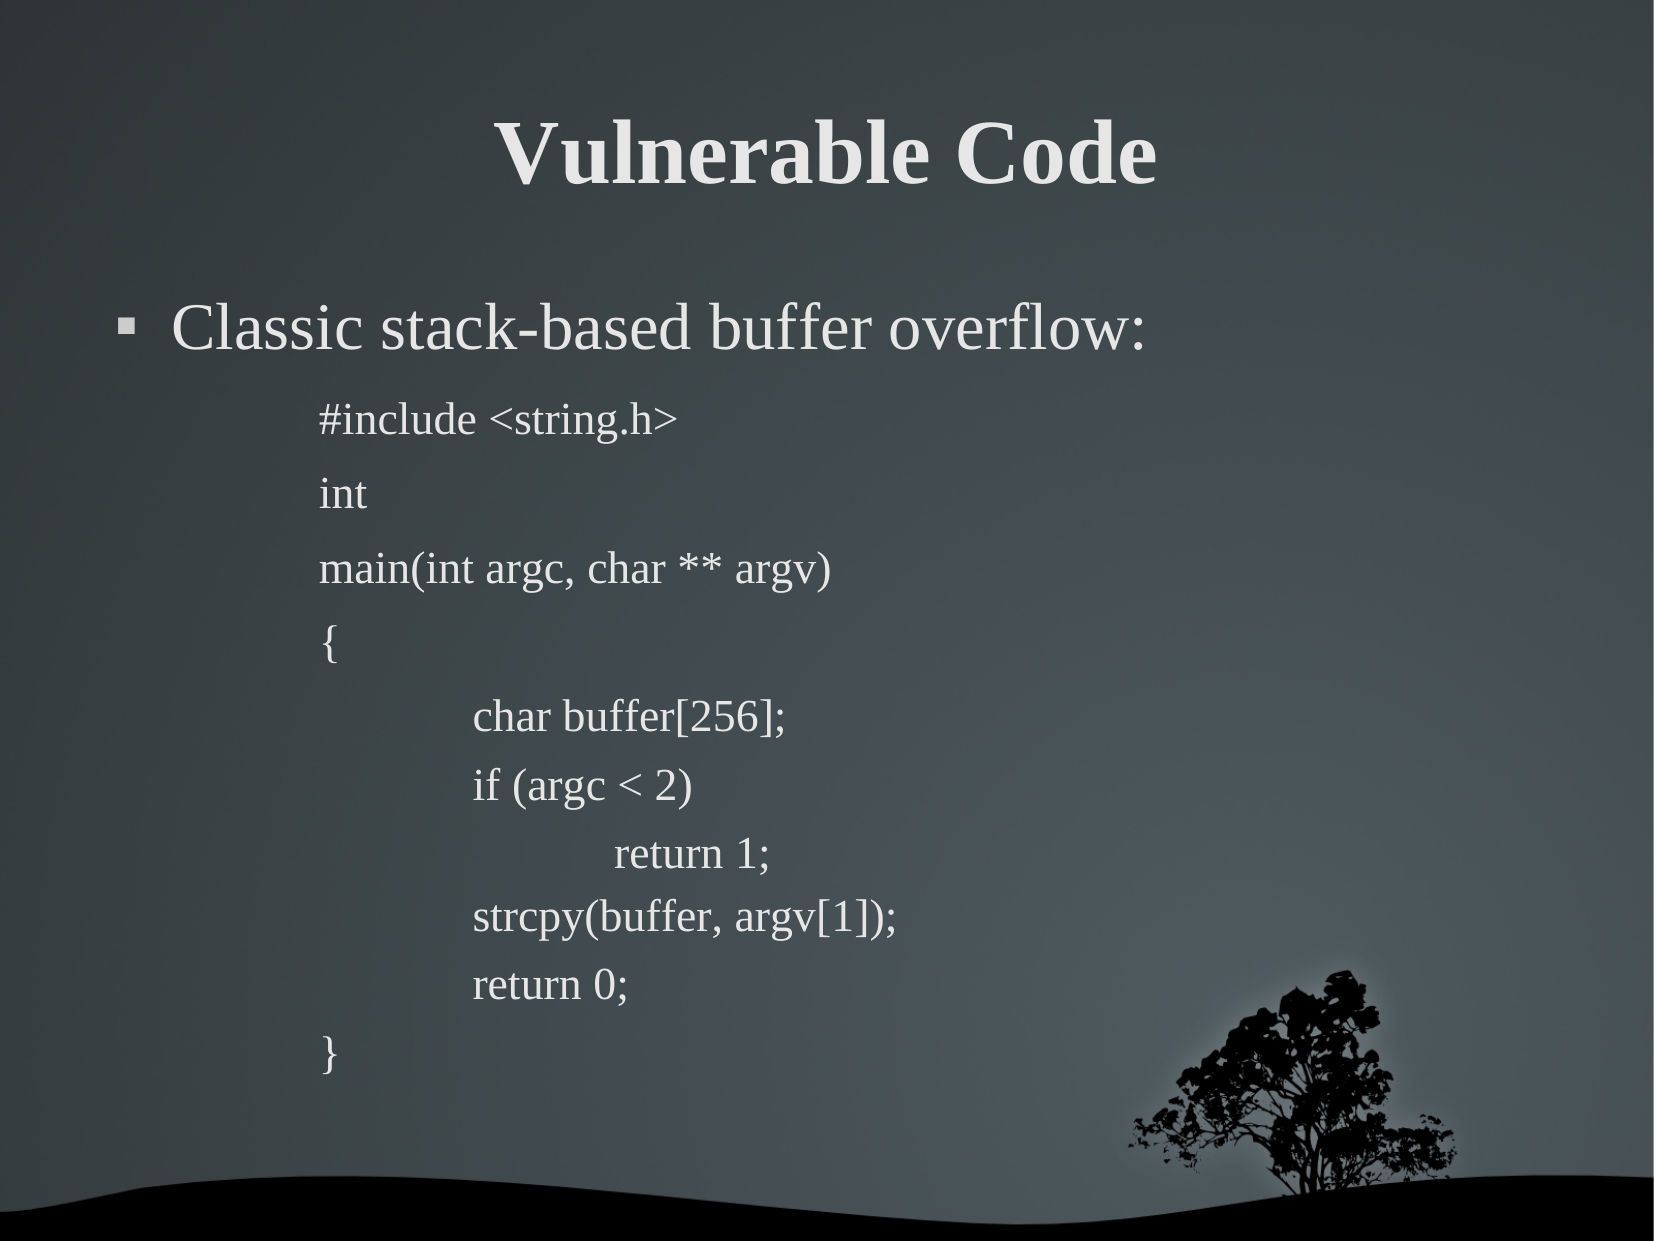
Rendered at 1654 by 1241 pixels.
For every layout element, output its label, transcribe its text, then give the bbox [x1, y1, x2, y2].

picture [0, 0, 1654, 1241]
title Vulnerable Code [82, 49, 1571, 257]
list Classic stack-based buffer overflow: #include <string.h> int main(int argc, char ** argv) { char buffer[256]; if (argc < 2) return 1; strcpy(buffer, argv[1]); return 0; } [82, 290, 1571, 1195]
